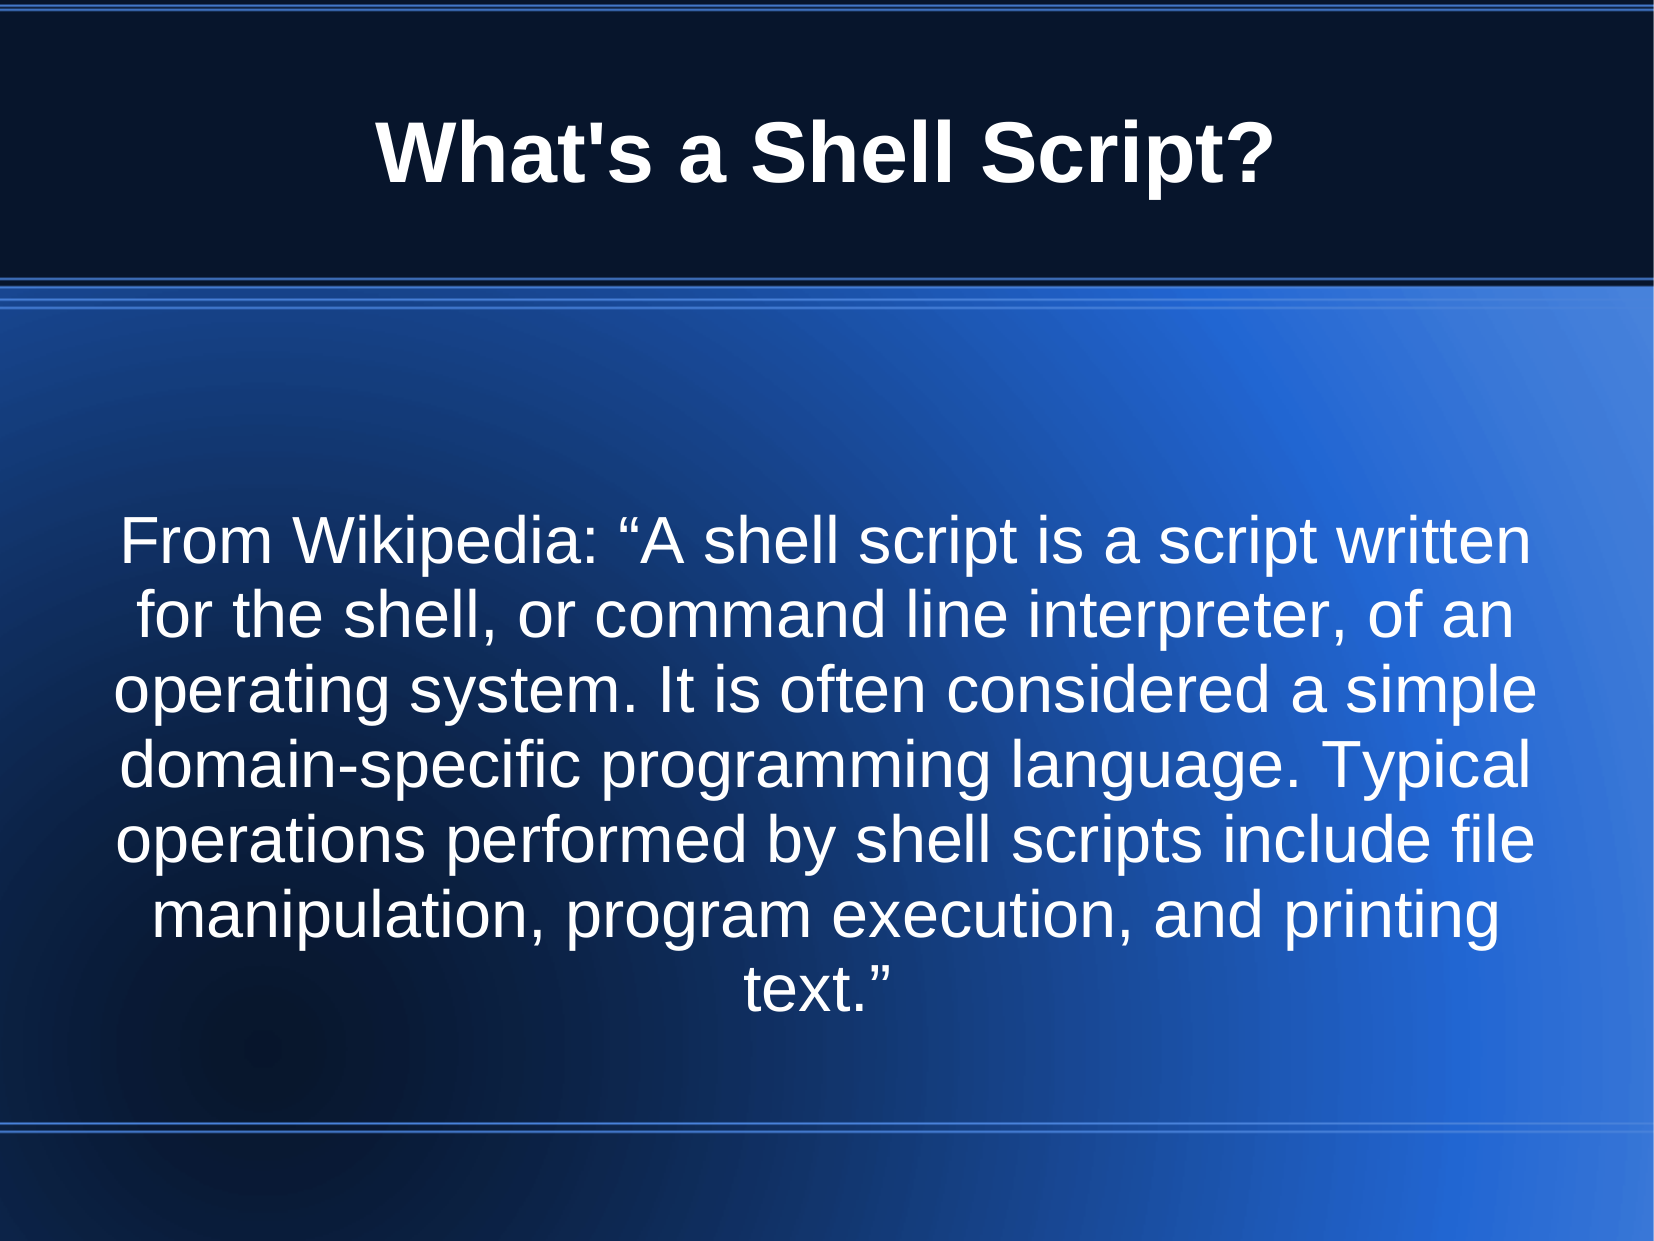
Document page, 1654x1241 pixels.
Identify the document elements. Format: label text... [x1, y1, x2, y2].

picture [0, 0, 1654, 1241]
subtitle From Wikipedia: “A shell script is a script written for the shell, or command line interpreter, of an operating system. It is often considered a simple domain-specific programming language. Typical operations performed by shell scripts include file manipulation, program execution, and printing text.” [82, 355, 1571, 1174]
title What's a Shell Script? [82, 49, 1571, 257]
